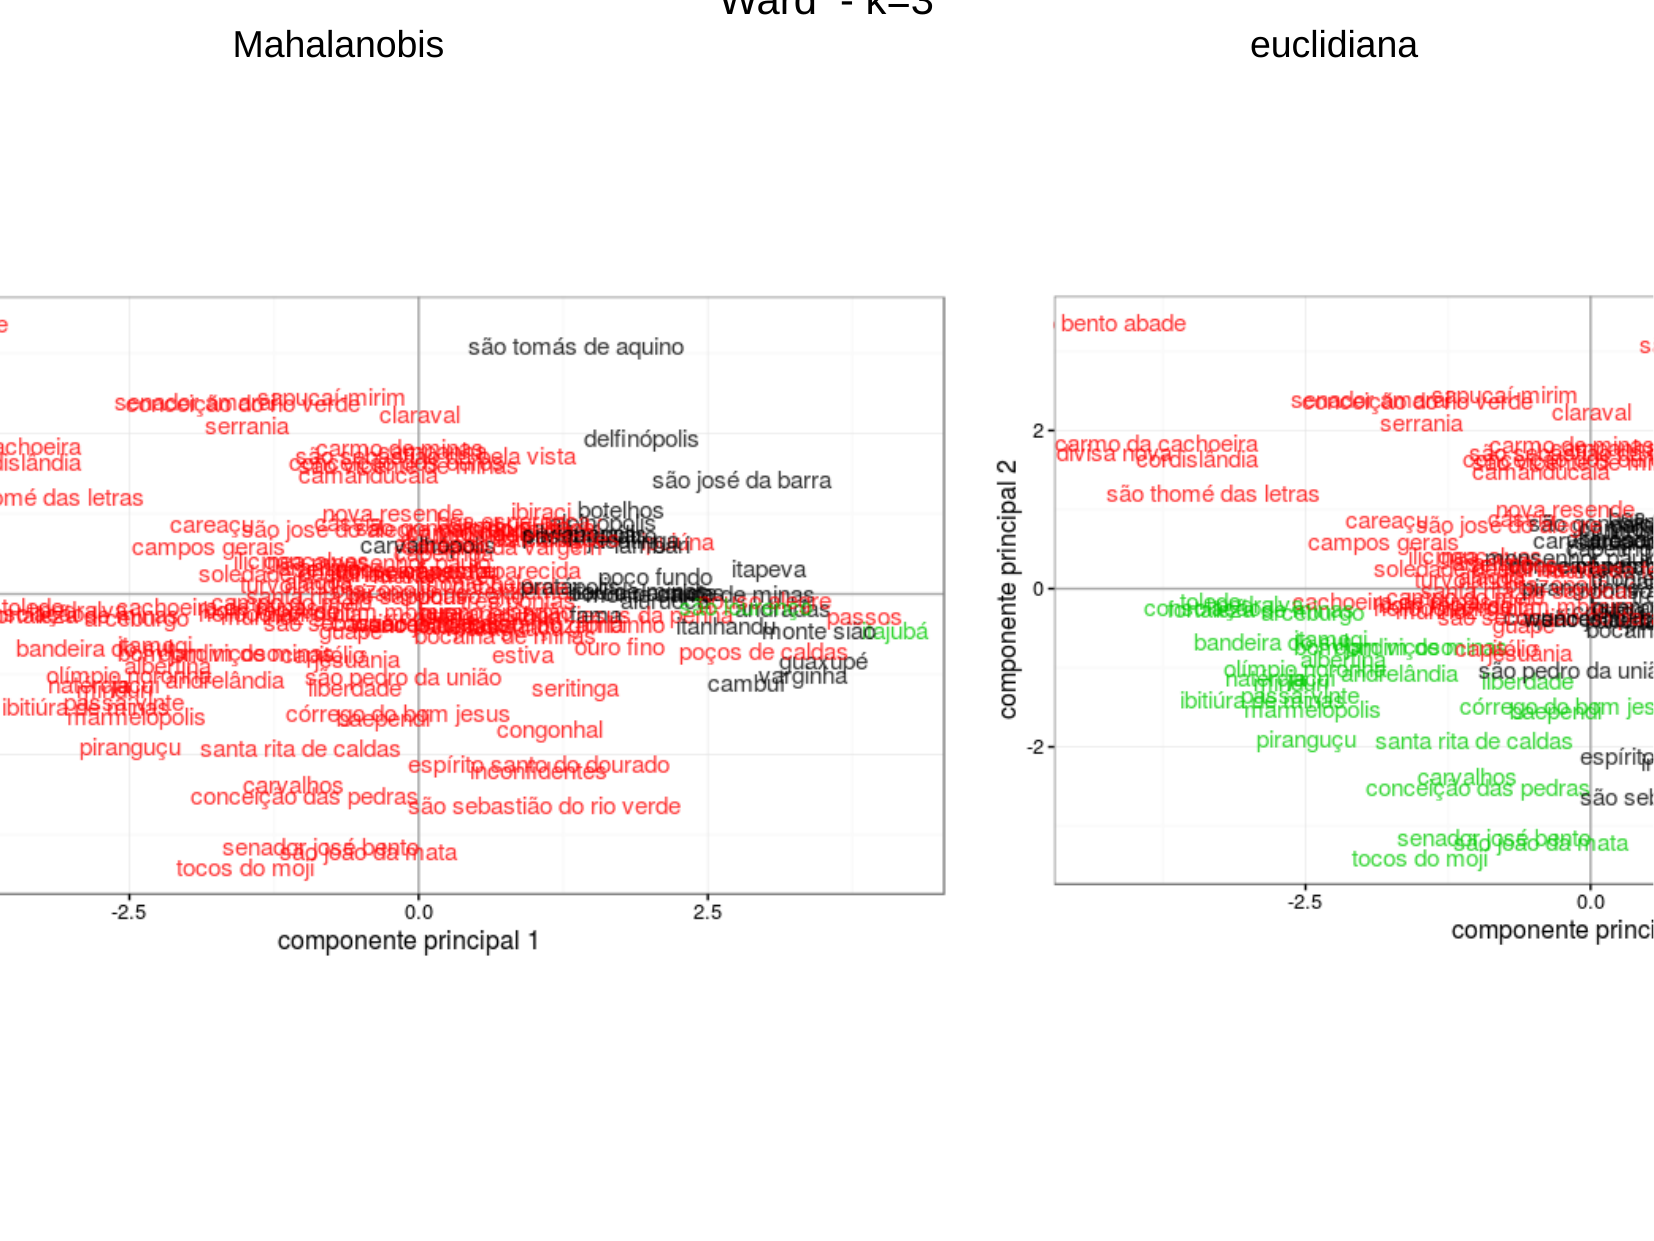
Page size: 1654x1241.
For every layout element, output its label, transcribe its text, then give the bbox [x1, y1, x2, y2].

picture [0, 247, 957, 967]
picture [980, 247, 1654, 956]
title Ward - k=3 Mahalanobis euclidiana [82, 0, 1571, 125]
